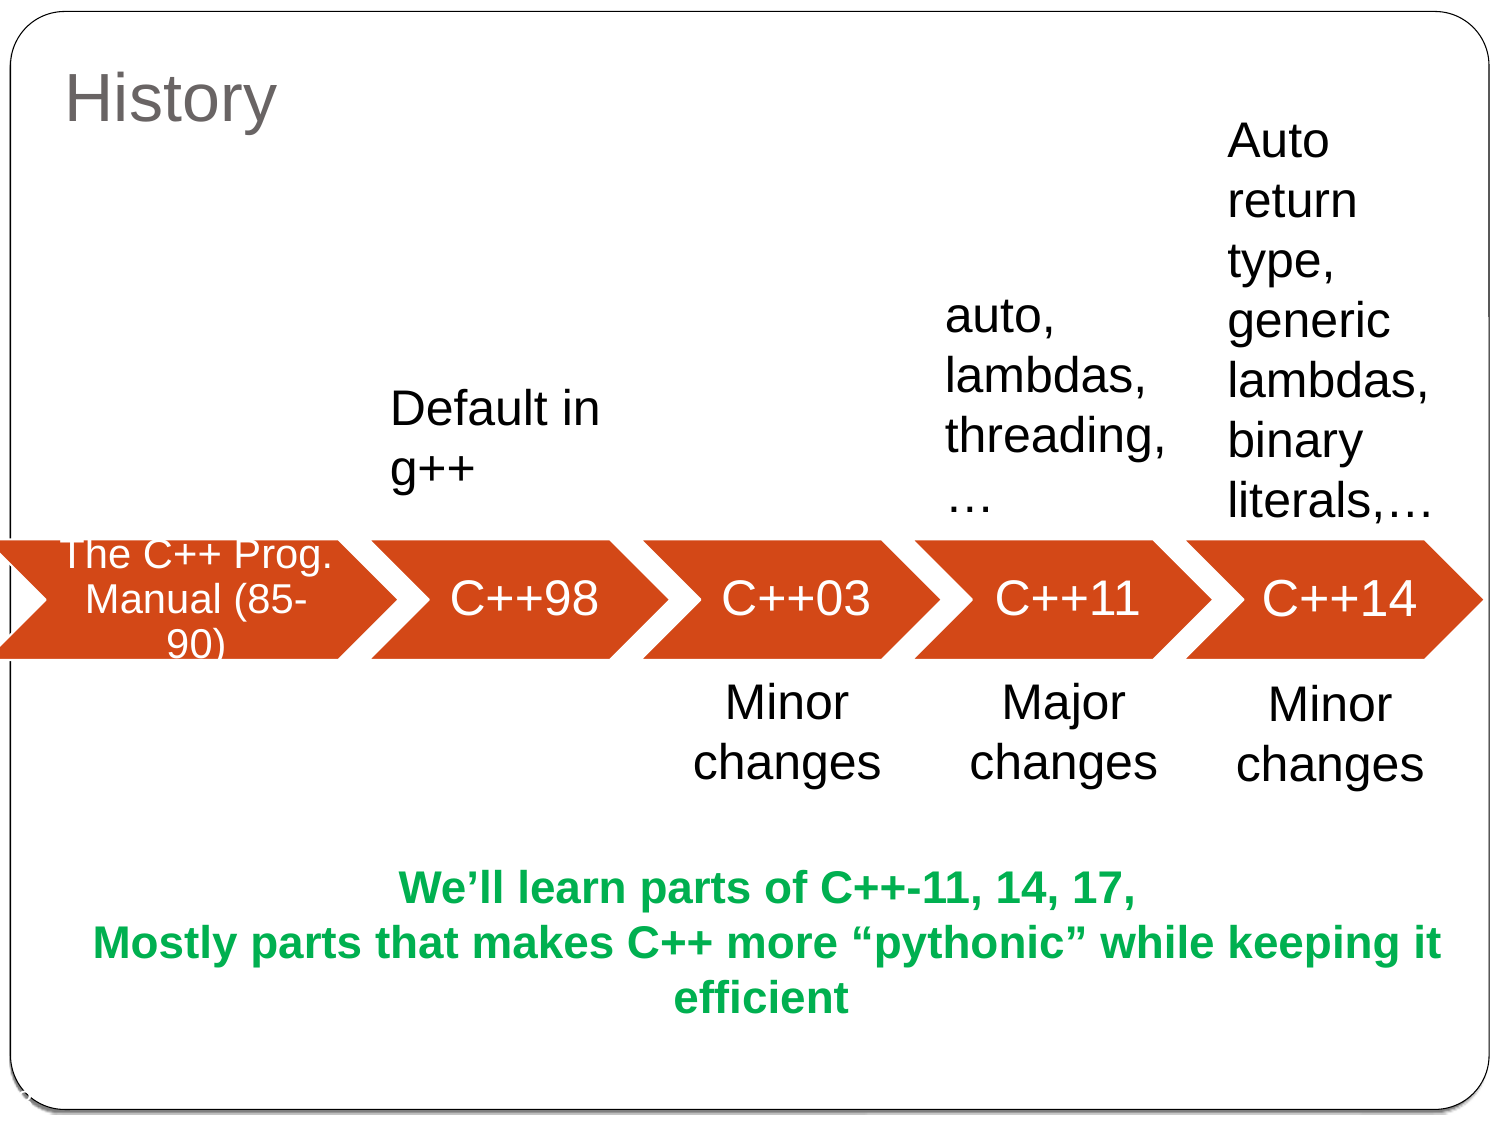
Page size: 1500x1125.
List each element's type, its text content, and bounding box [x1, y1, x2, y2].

text_box auto, lambdas, threading,… [930, 274, 1193, 530]
text_box C++98 [368, 539, 671, 661]
text_box Default in g++ [374, 368, 675, 503]
text_box Major changes [926, 662, 1202, 798]
text_box C++11 [911, 539, 1214, 661]
text_box Minor changes [649, 662, 925, 798]
text_box C++14 [1183, 539, 1486, 661]
slide_number <number> [0, 1074, 50, 1125]
text_box We’ll learn parts of C++-11, 14, 17, Mostly parts that makes C++ more “pythonic” while keeping it efficient [67, 849, 1468, 1038]
text_box The C++ Prog. Manual (85-90) [0, 539, 399, 661]
text_box Auto return type, generic lambdas, binary literals,… [1212, 99, 1475, 535]
title History [50, 45, 1450, 150]
text_box Minor changes [1192, 663, 1468, 799]
text_box C++03 [640, 539, 942, 661]
